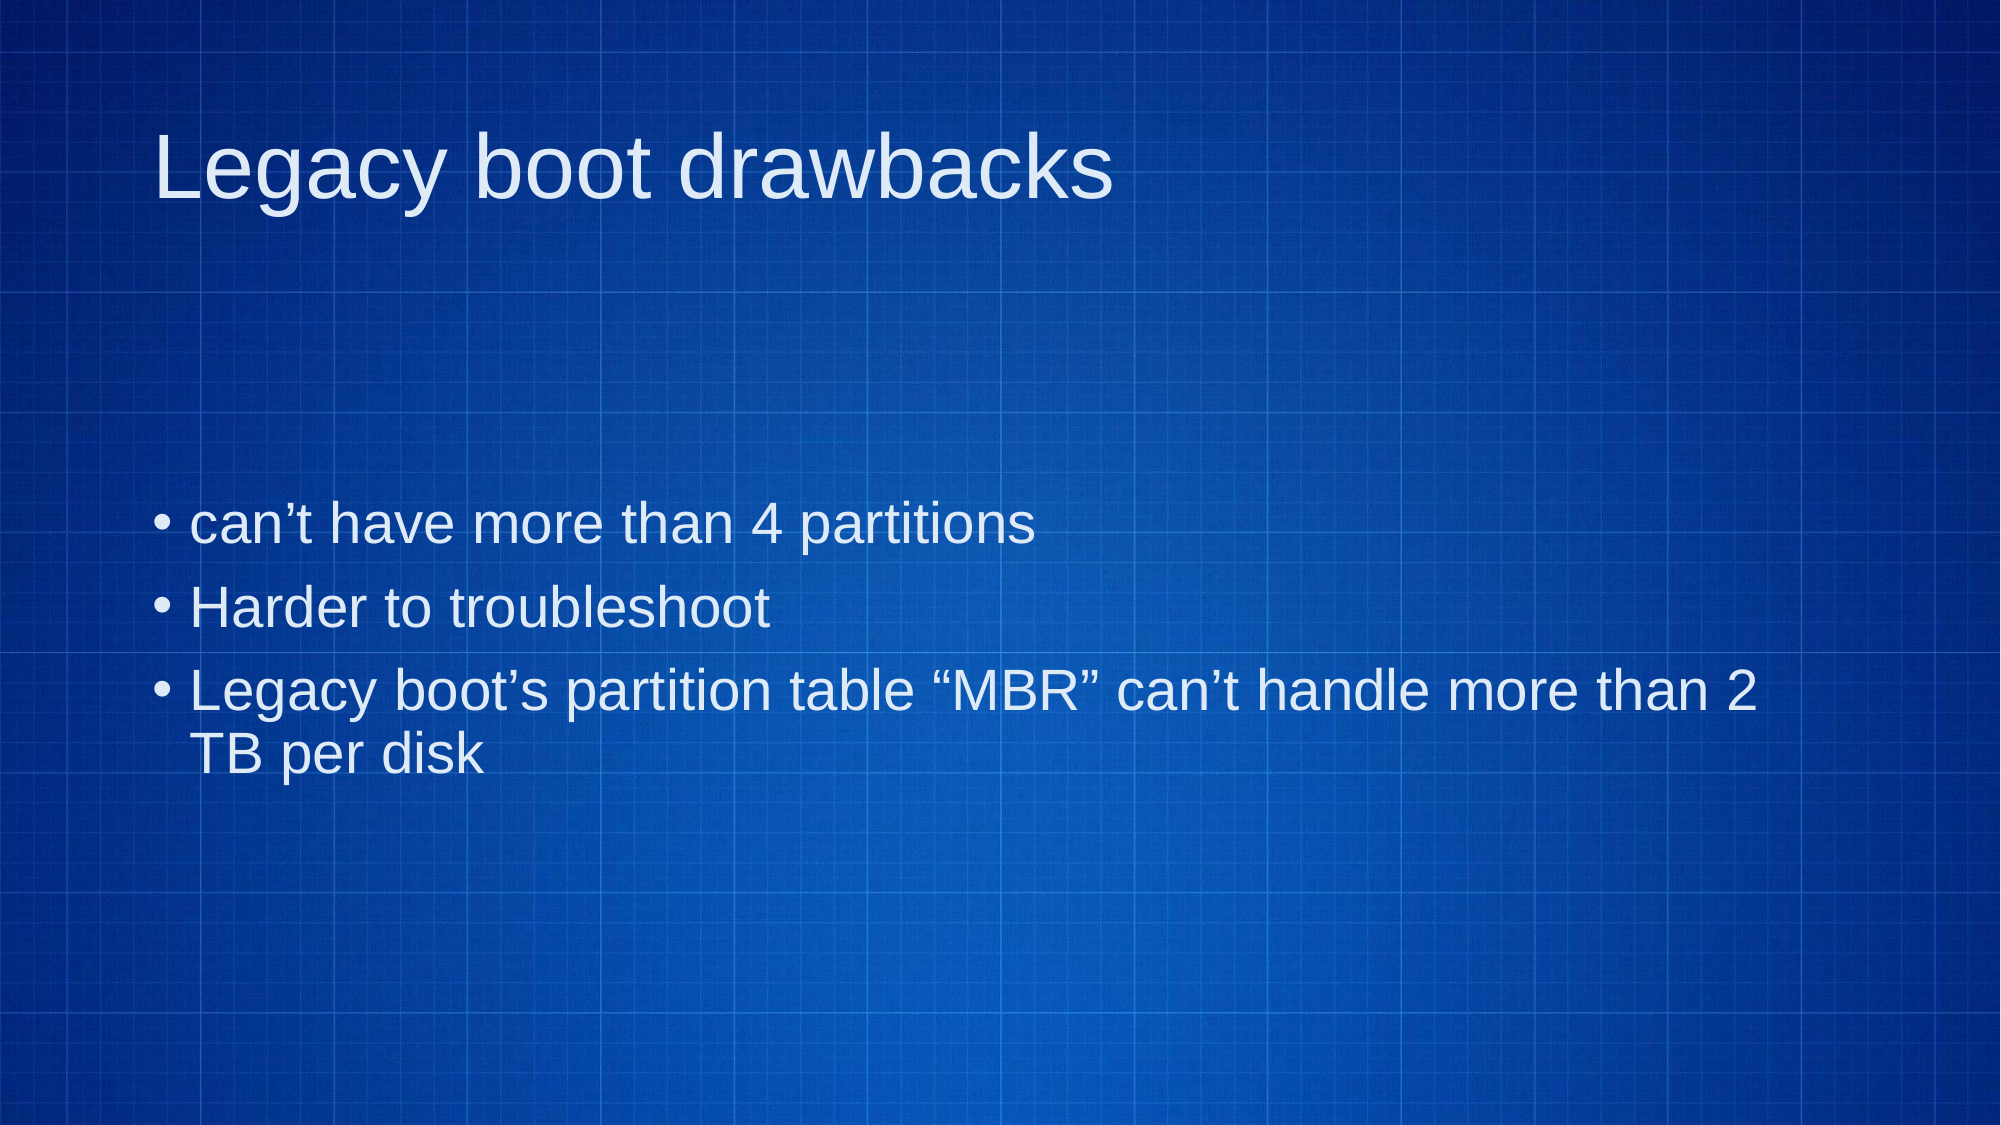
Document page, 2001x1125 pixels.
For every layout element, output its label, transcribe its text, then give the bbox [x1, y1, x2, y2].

title Legacy boot drawbacks [137, 59, 1863, 278]
list can’t have more than 4 partitions Harder to troubleshoot Legacy boot’s partition table “MBR” can’t handle more than 2 TB per disk [137, 485, 1863, 980]
picture [0, 0, 2001, 1125]
